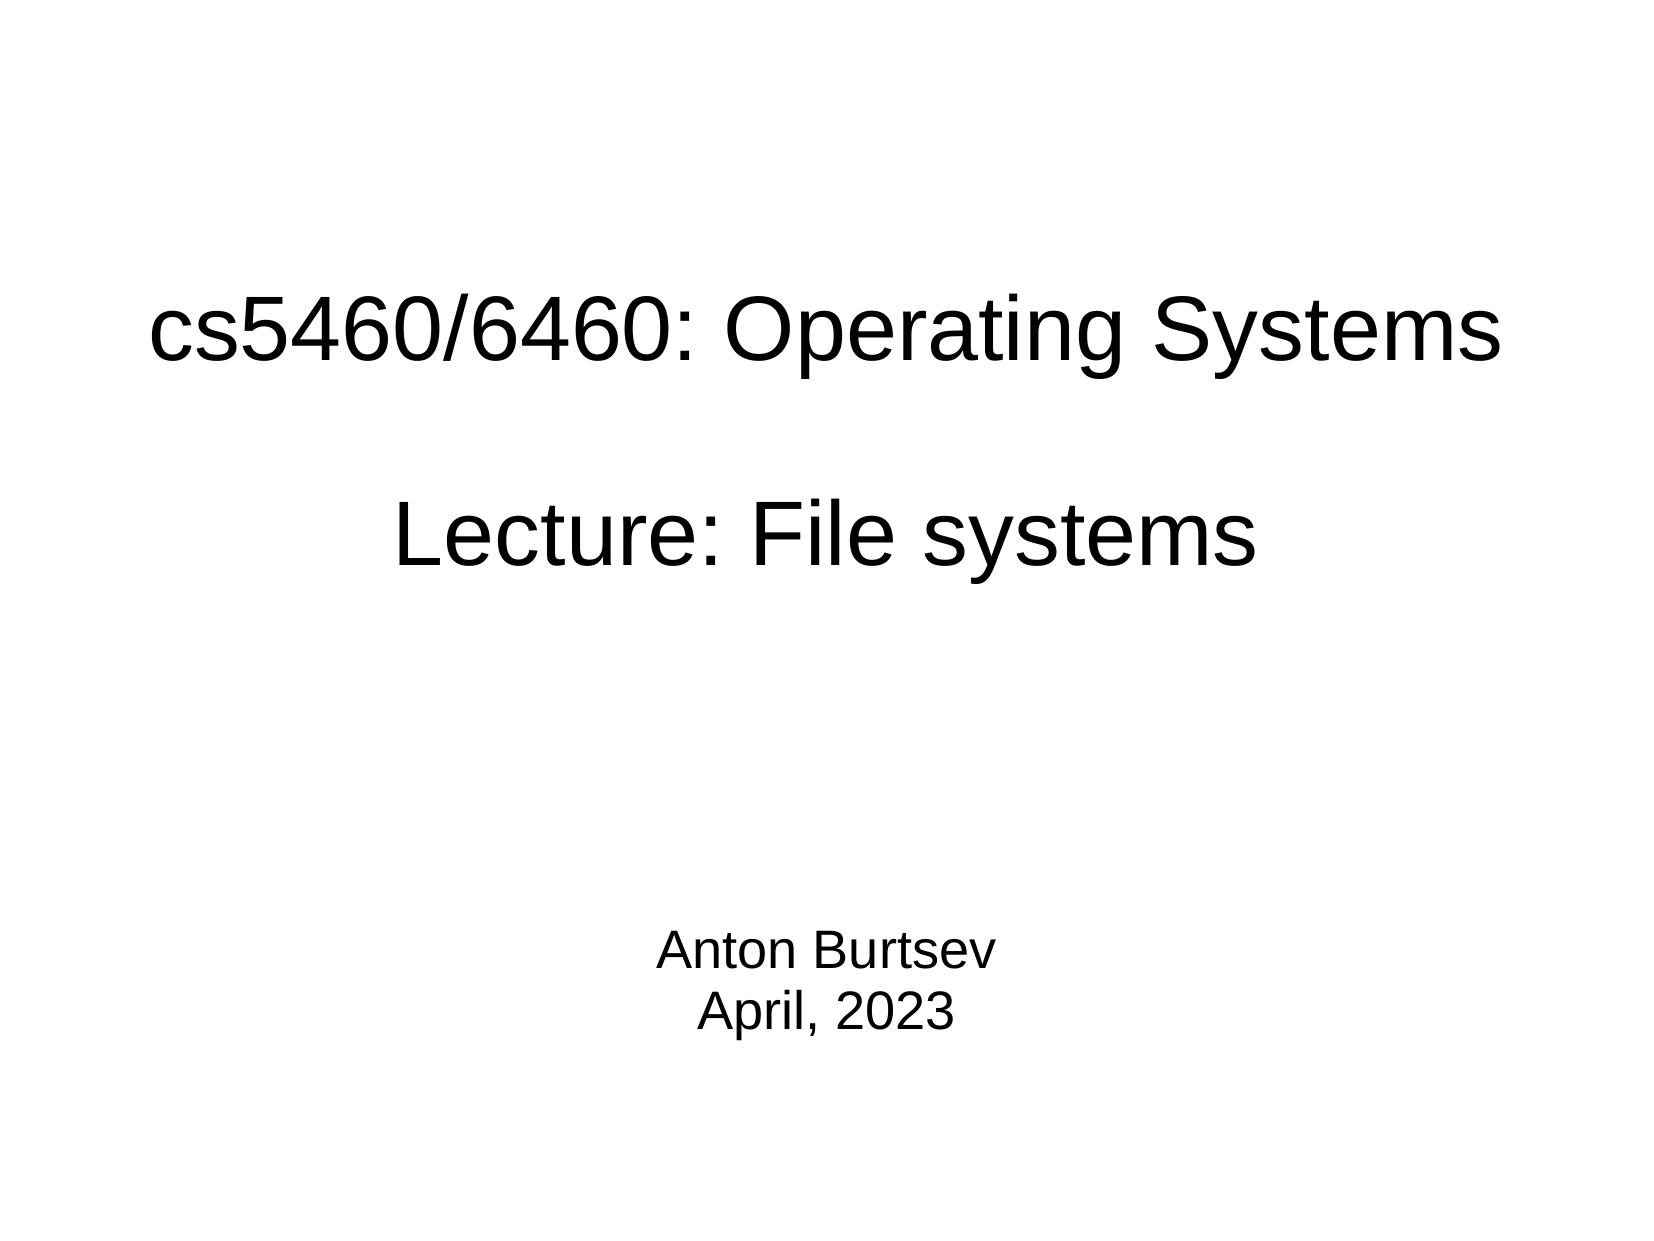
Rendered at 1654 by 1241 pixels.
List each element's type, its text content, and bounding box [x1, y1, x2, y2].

subtitle Anton Burtsev April, 2023 [82, 637, 1571, 1109]
title cs5460/6460: Operating Systems Lecture: File systems [82, 113, 1571, 637]
